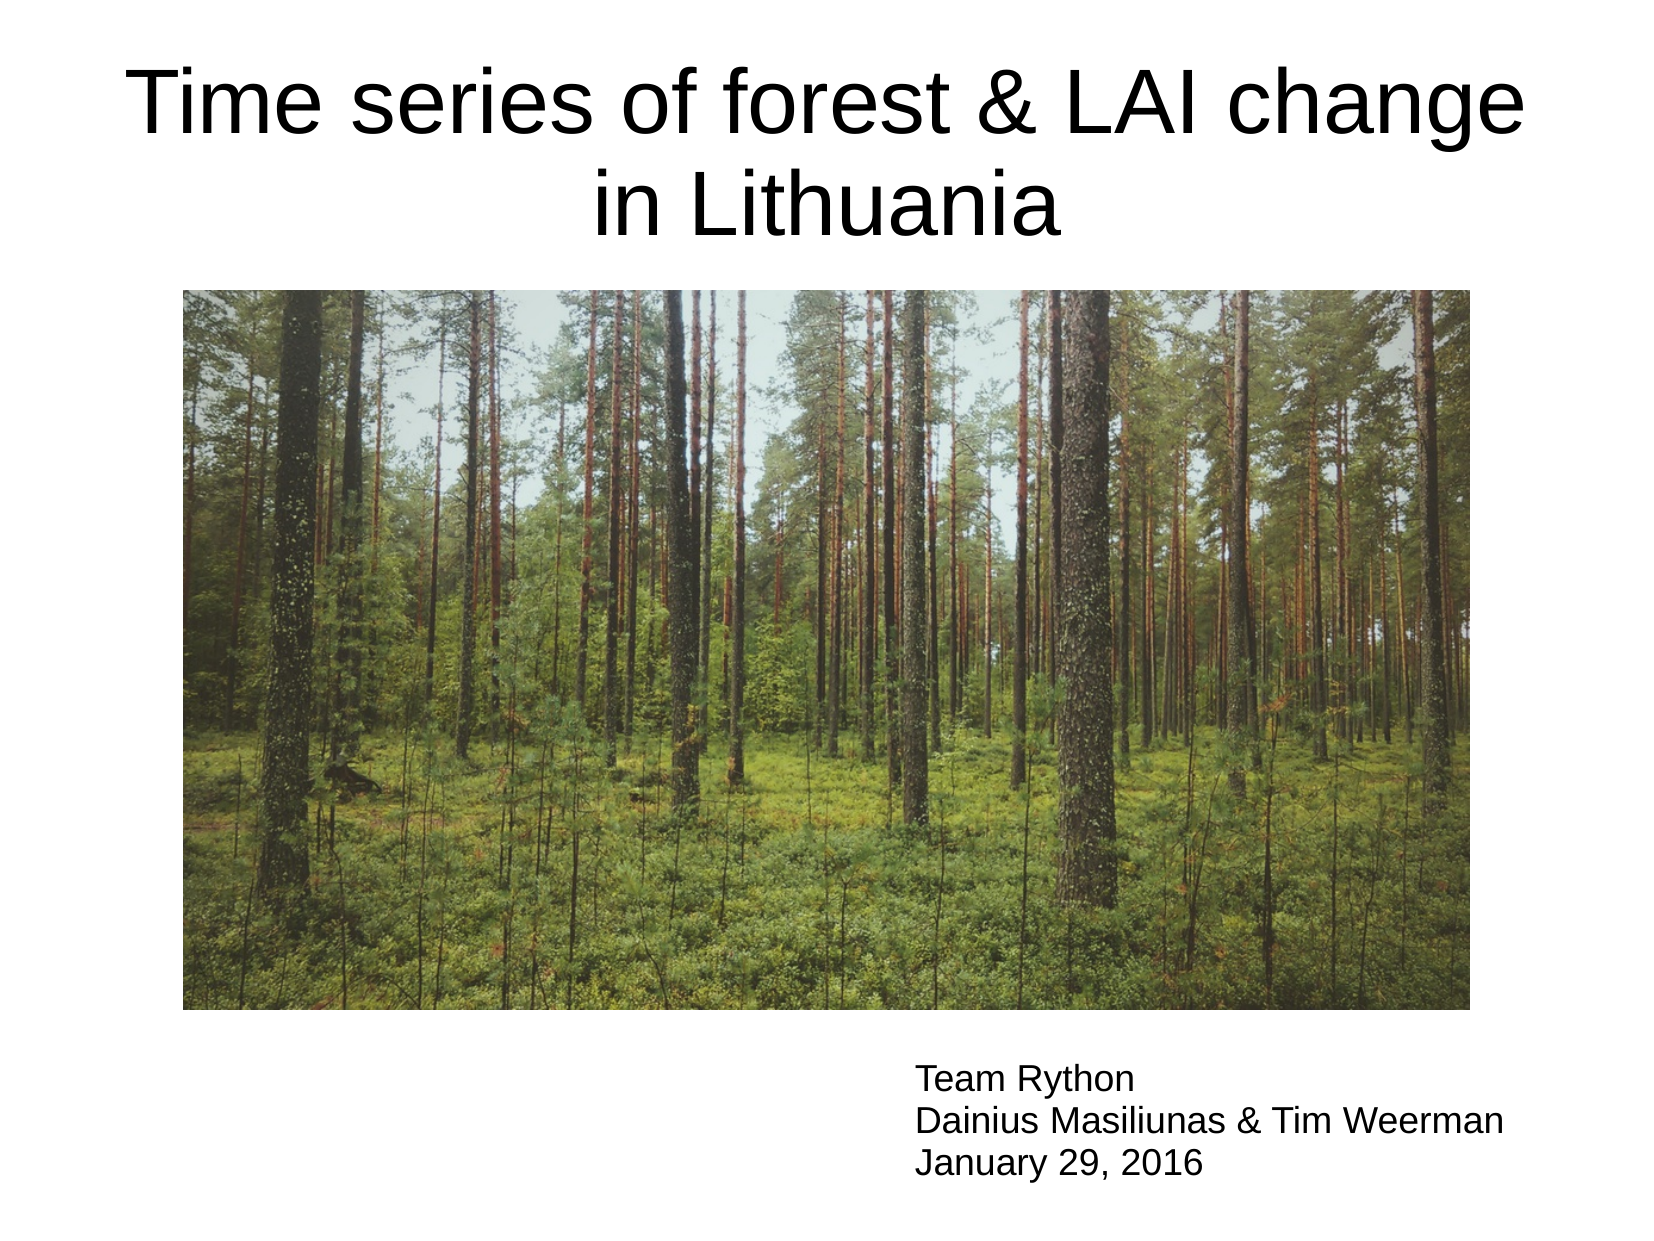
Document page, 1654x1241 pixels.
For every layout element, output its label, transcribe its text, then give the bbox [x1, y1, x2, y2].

picture [183, 290, 1470, 1010]
title Time series of forest & LAI change in Lithuania [82, 49, 1571, 257]
text_box Team Rython Dainius Masiliunas & Tim Weerman January 29, 2016 [900, 1050, 1606, 1216]
